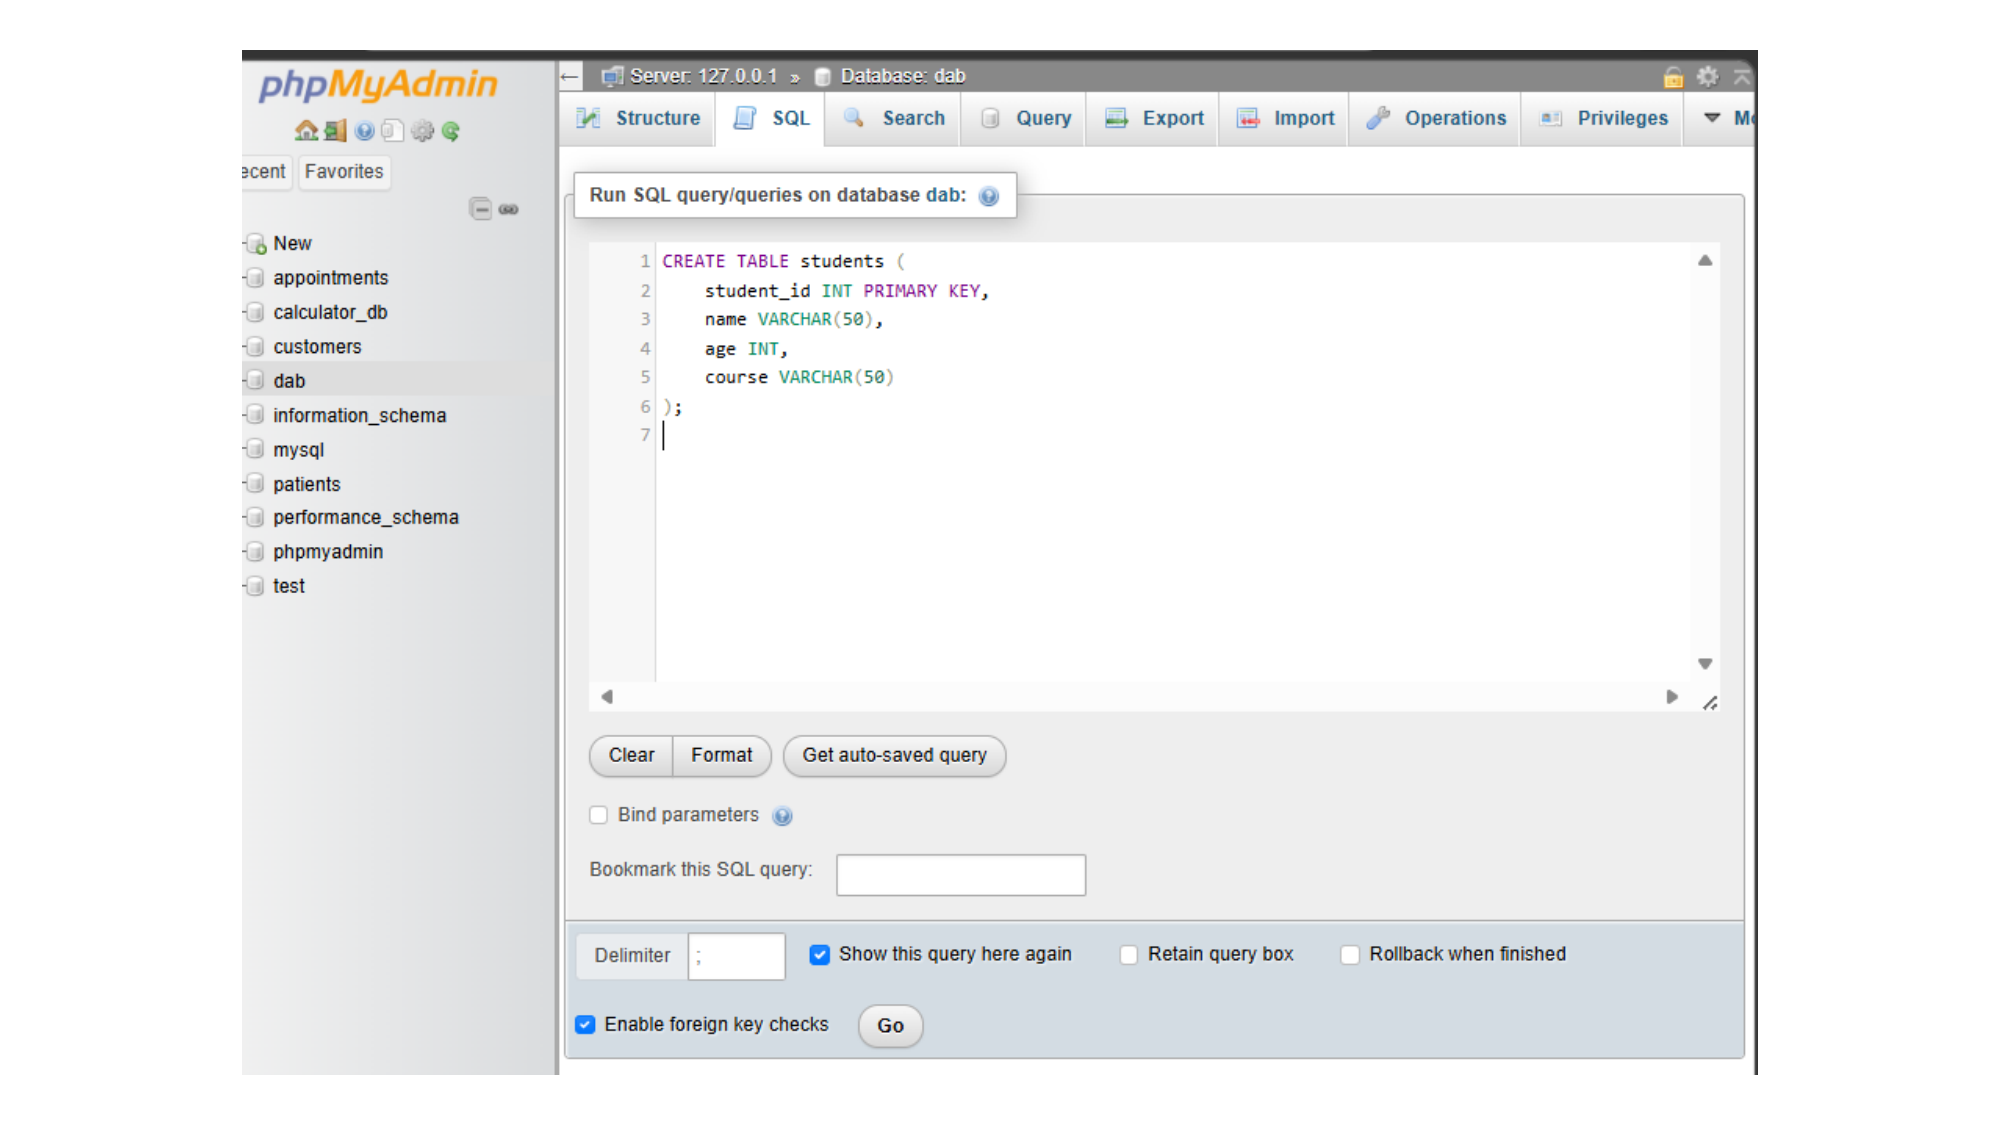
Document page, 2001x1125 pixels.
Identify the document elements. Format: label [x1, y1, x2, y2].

picture [242, 50, 1758, 1075]
